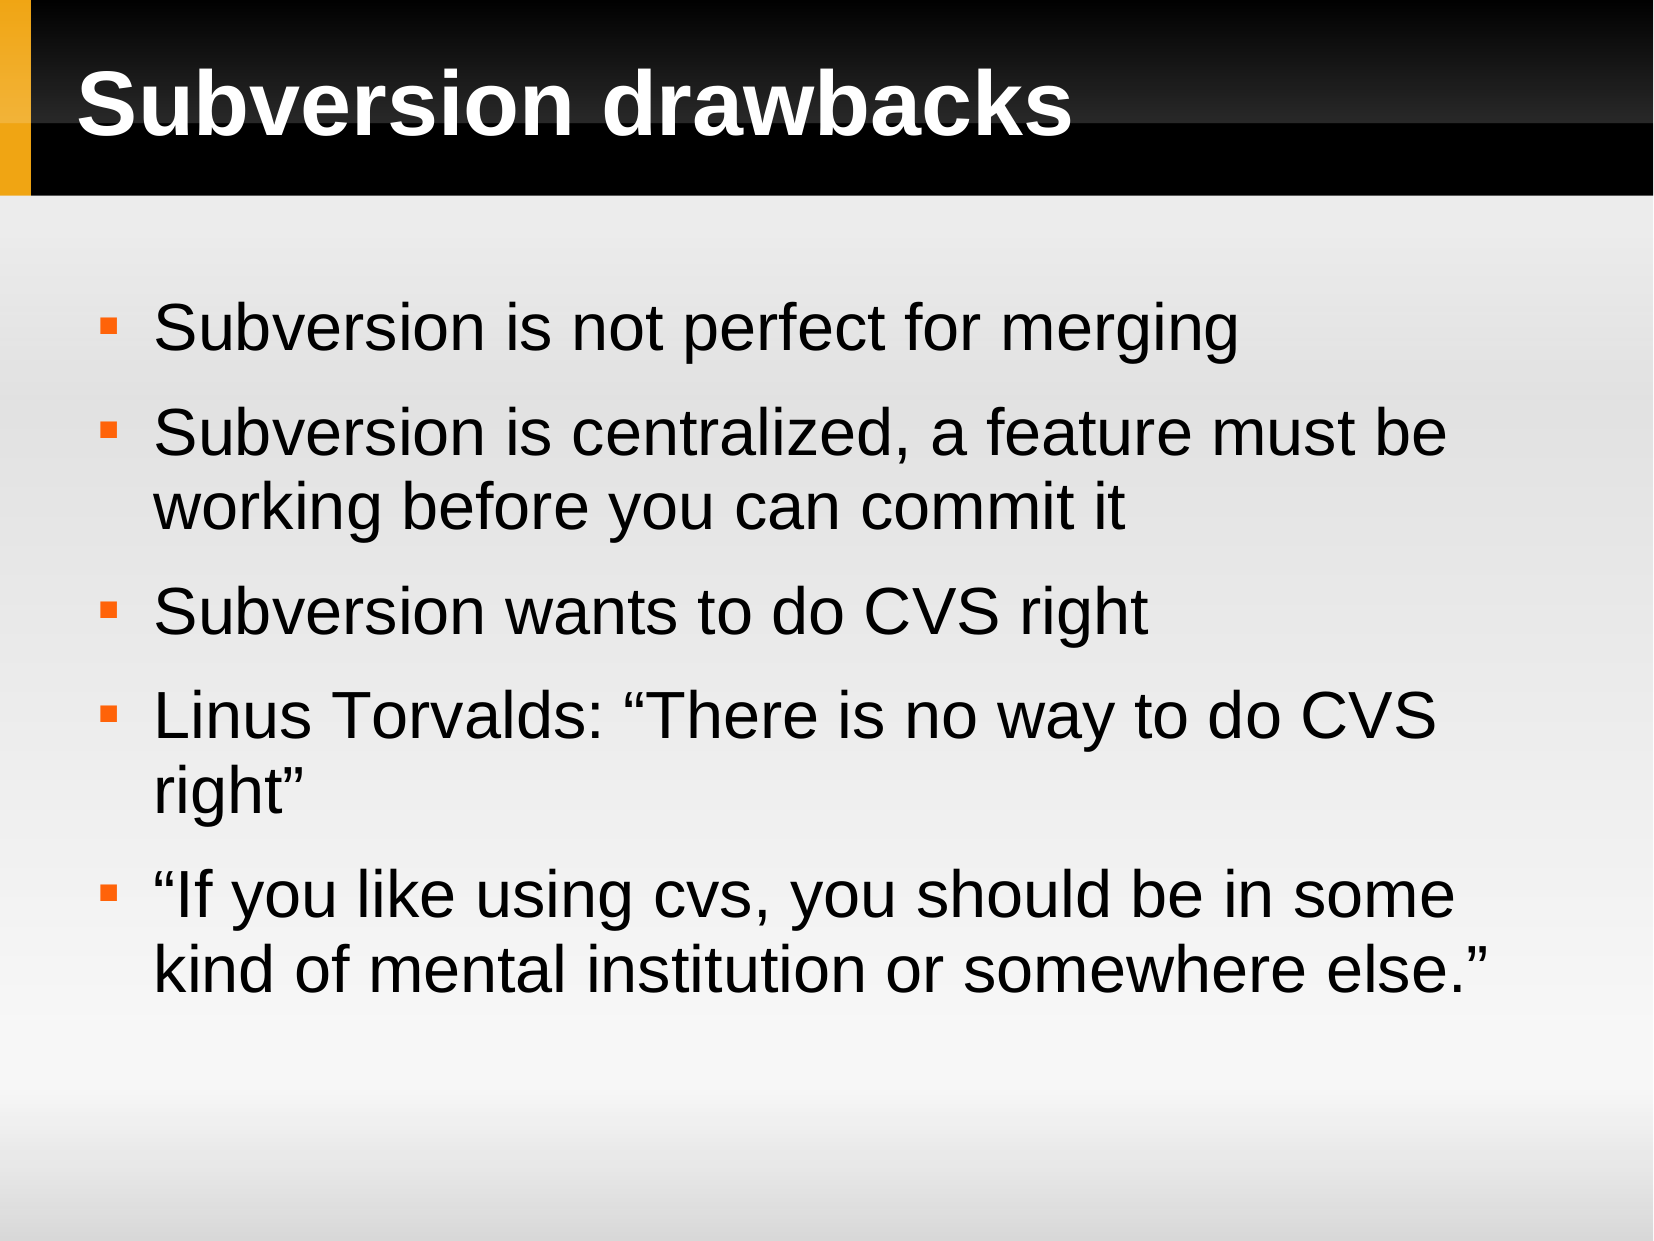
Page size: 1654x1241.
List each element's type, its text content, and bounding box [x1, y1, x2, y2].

list Subversion is not perfect for merging Subversion is centralized, a feature must be working before you can commit it Subversion wants to do CVS right Linus Torvalds: “There is no way to do CVS right” “If you like using cvs, you should be in some kind of mental institution or somewhere else.” [82, 290, 1571, 1095]
title Subversion drawbacks [76, 7, 1565, 200]
picture [0, 0, 1654, 1241]
